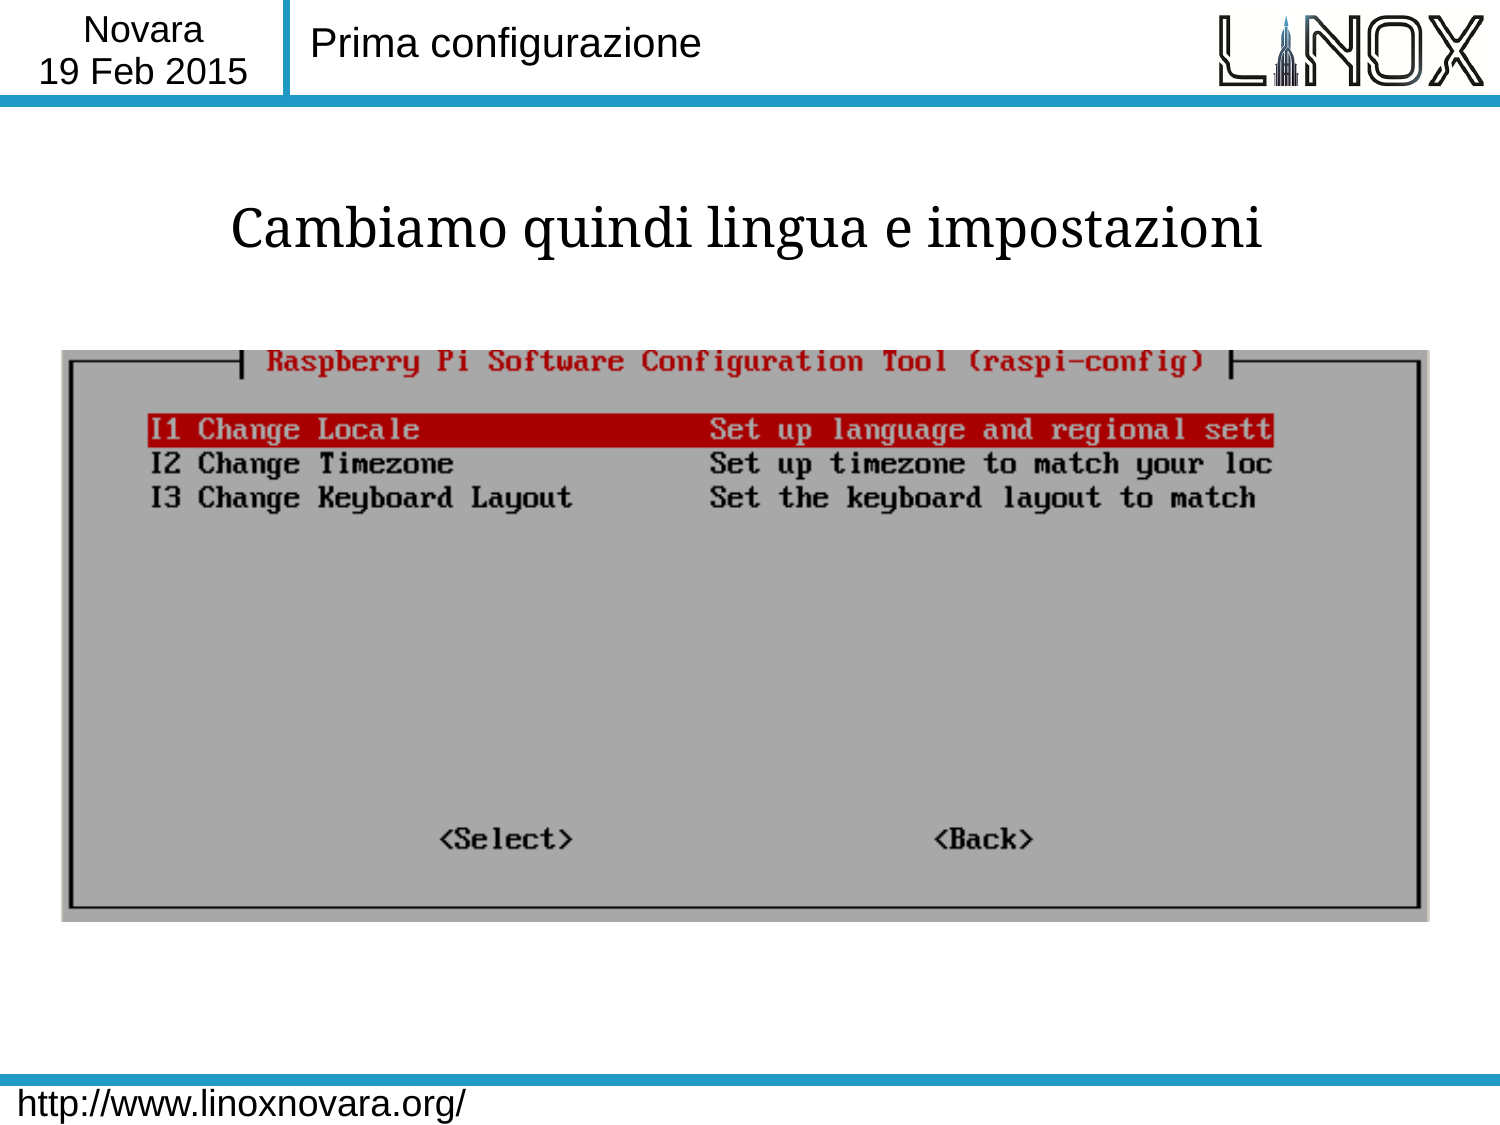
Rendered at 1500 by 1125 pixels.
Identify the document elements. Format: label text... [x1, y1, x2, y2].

picture [0, 1074, 1500, 1086]
text_box Cambiamo quindi lingua e impostazioni [53, 181, 1441, 313]
picture [61, 350, 1430, 922]
list Prima configurazione [295, 11, 1321, 87]
picture [0, 0, 1500, 107]
